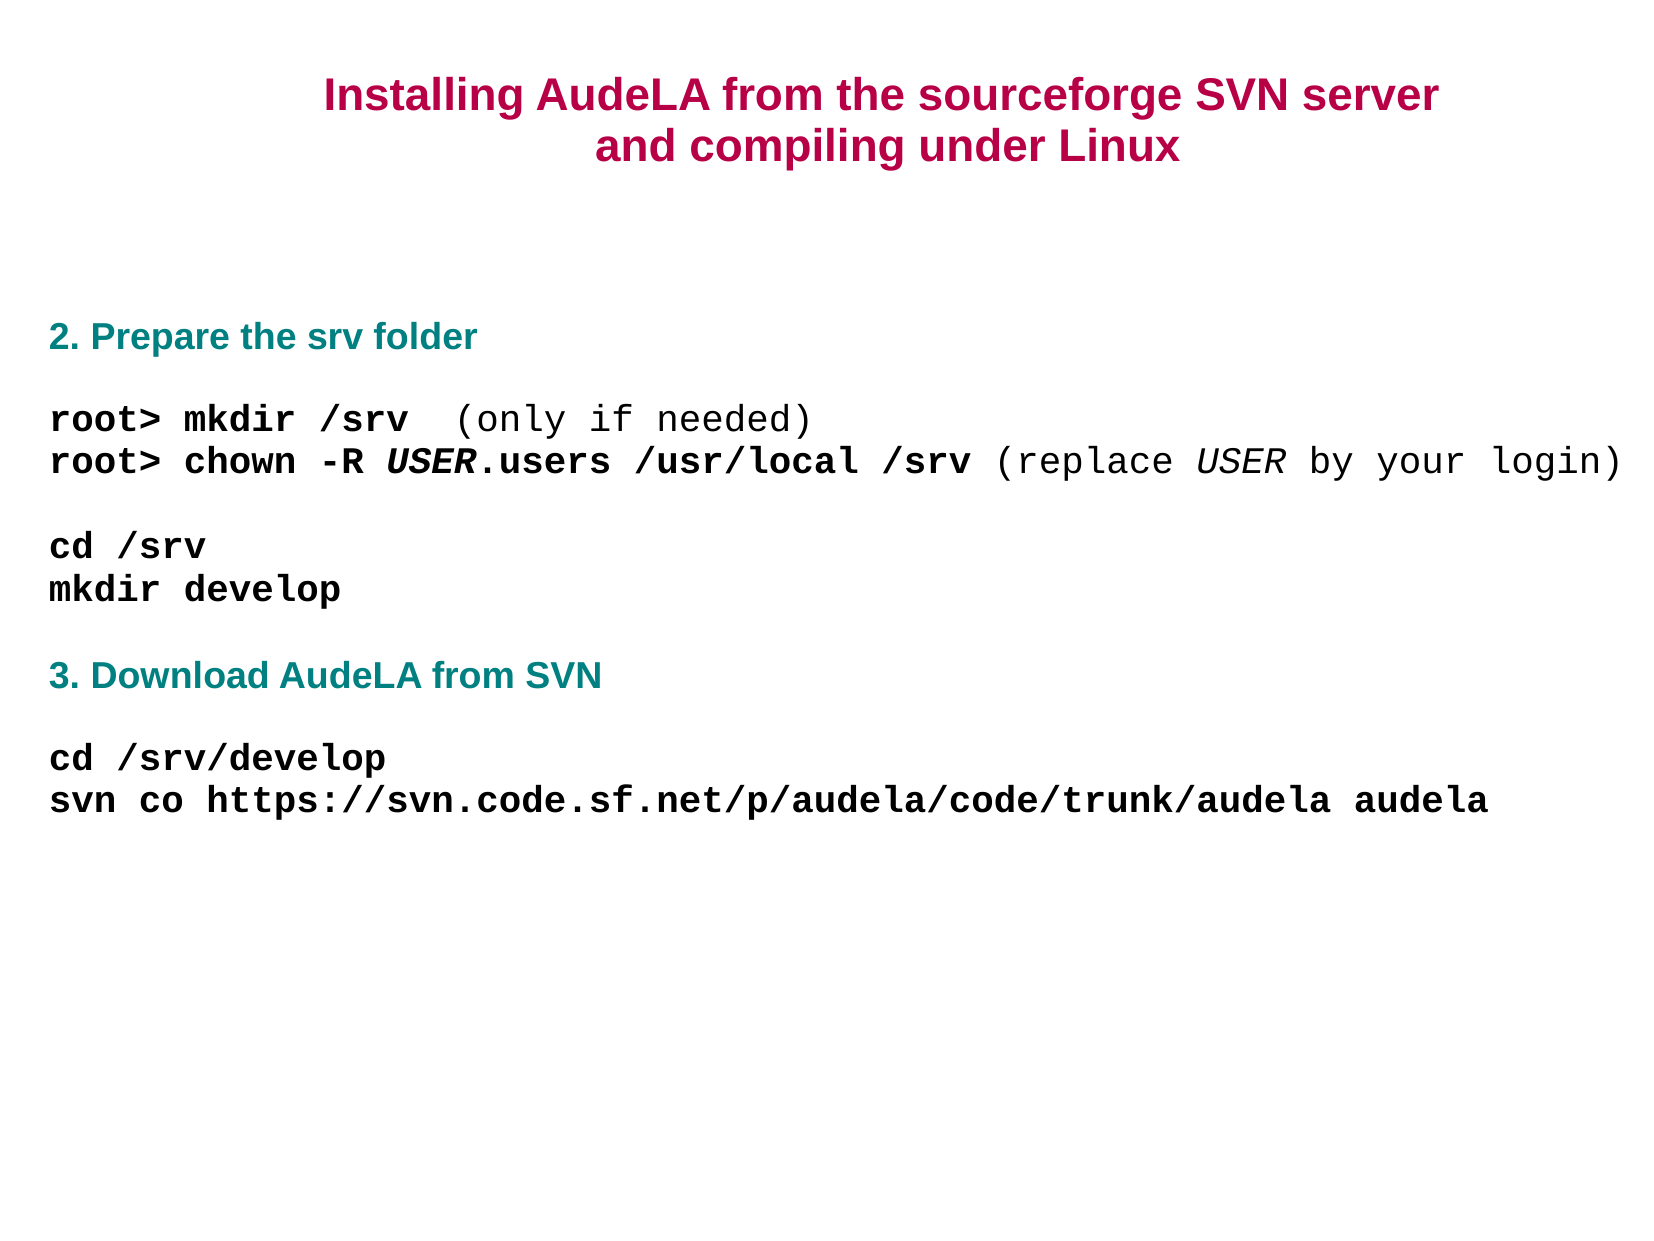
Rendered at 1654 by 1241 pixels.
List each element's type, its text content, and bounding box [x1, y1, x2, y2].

text_box 2. Prepare the srv folder root> mkdir /srv (only if needed) root> chown -R USER.users /usr/local /srv (replace USER by your login) cd /srv mkdir develop 3. Download AudeLA from SVN cd /srv/develop svn co https://svn.code.sf.net/p/audela/code/trunk/audela audela [34, 224, 1639, 835]
text_box Installing AudeLA from the sourceforge SVN server and compiling under Linux [308, 61, 1468, 181]
